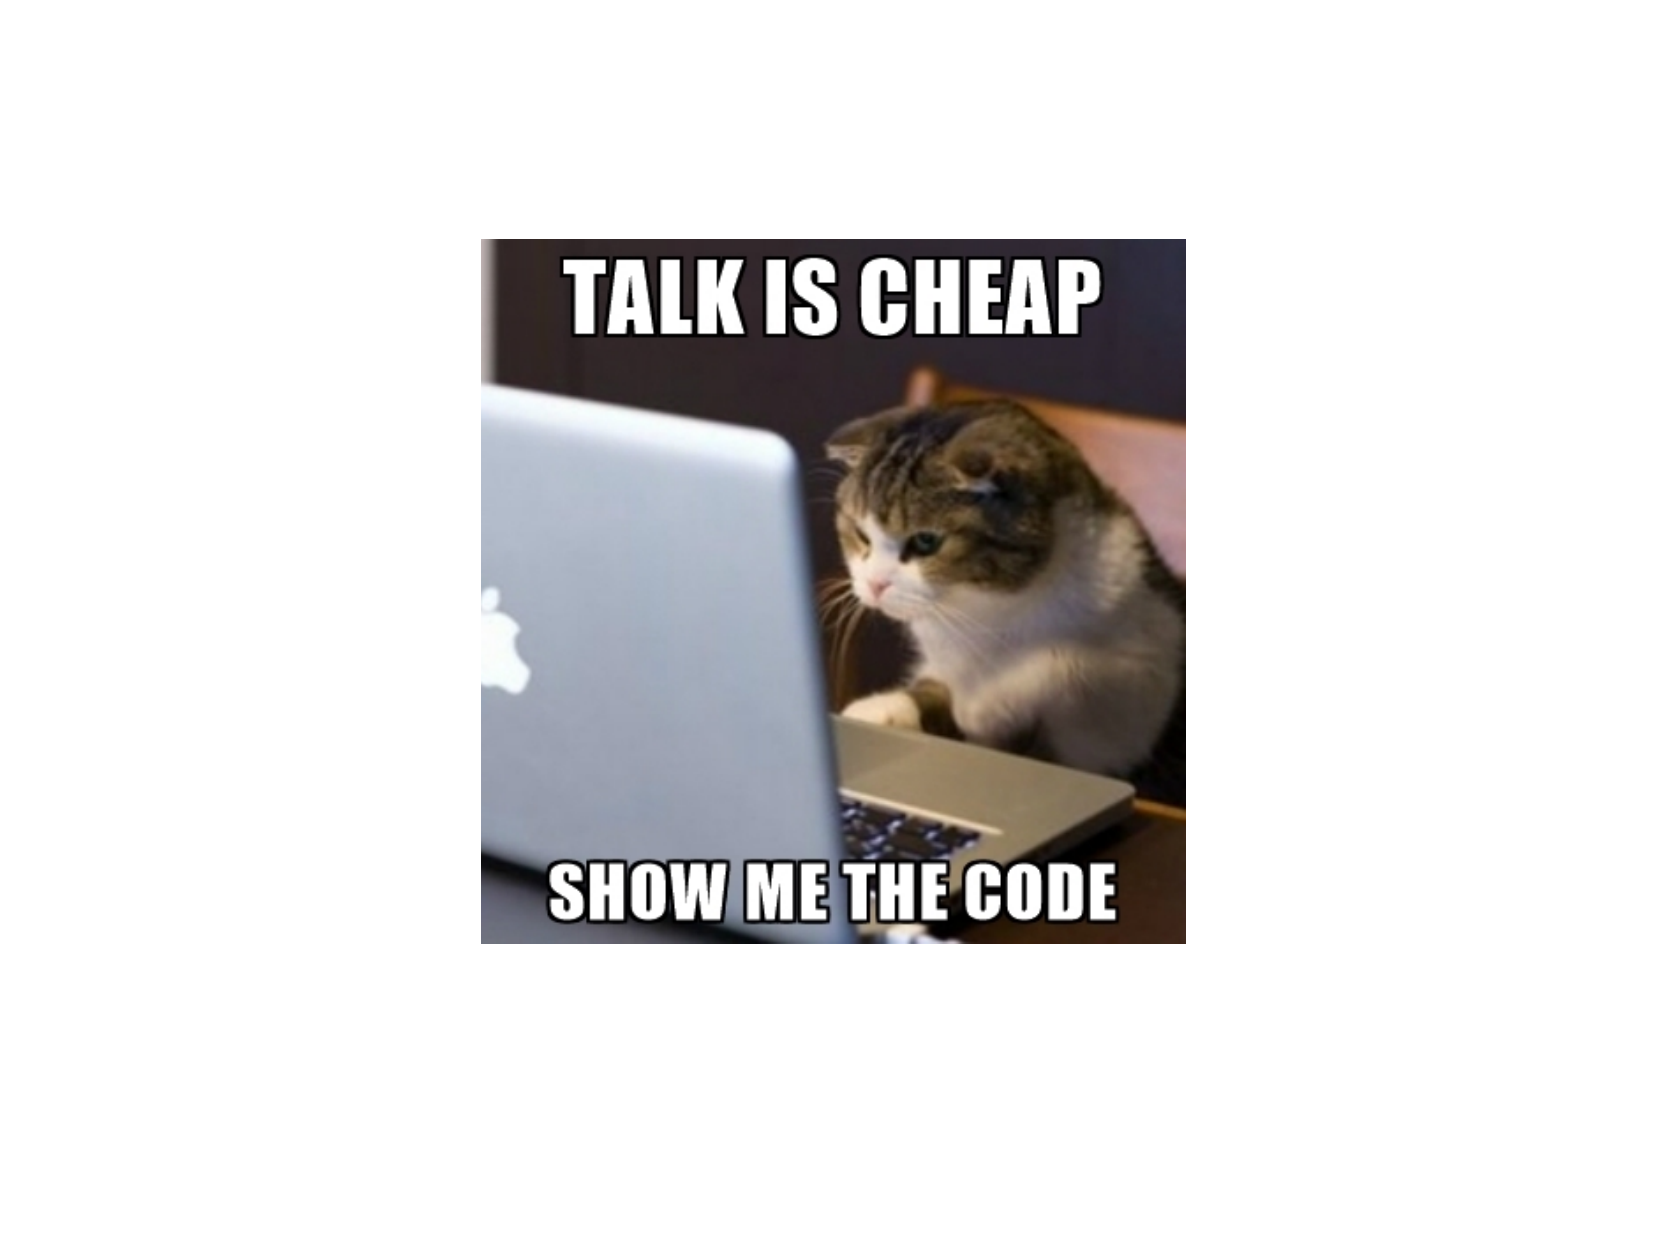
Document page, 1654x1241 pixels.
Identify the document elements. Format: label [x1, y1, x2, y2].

picture [481, 239, 1186, 944]
